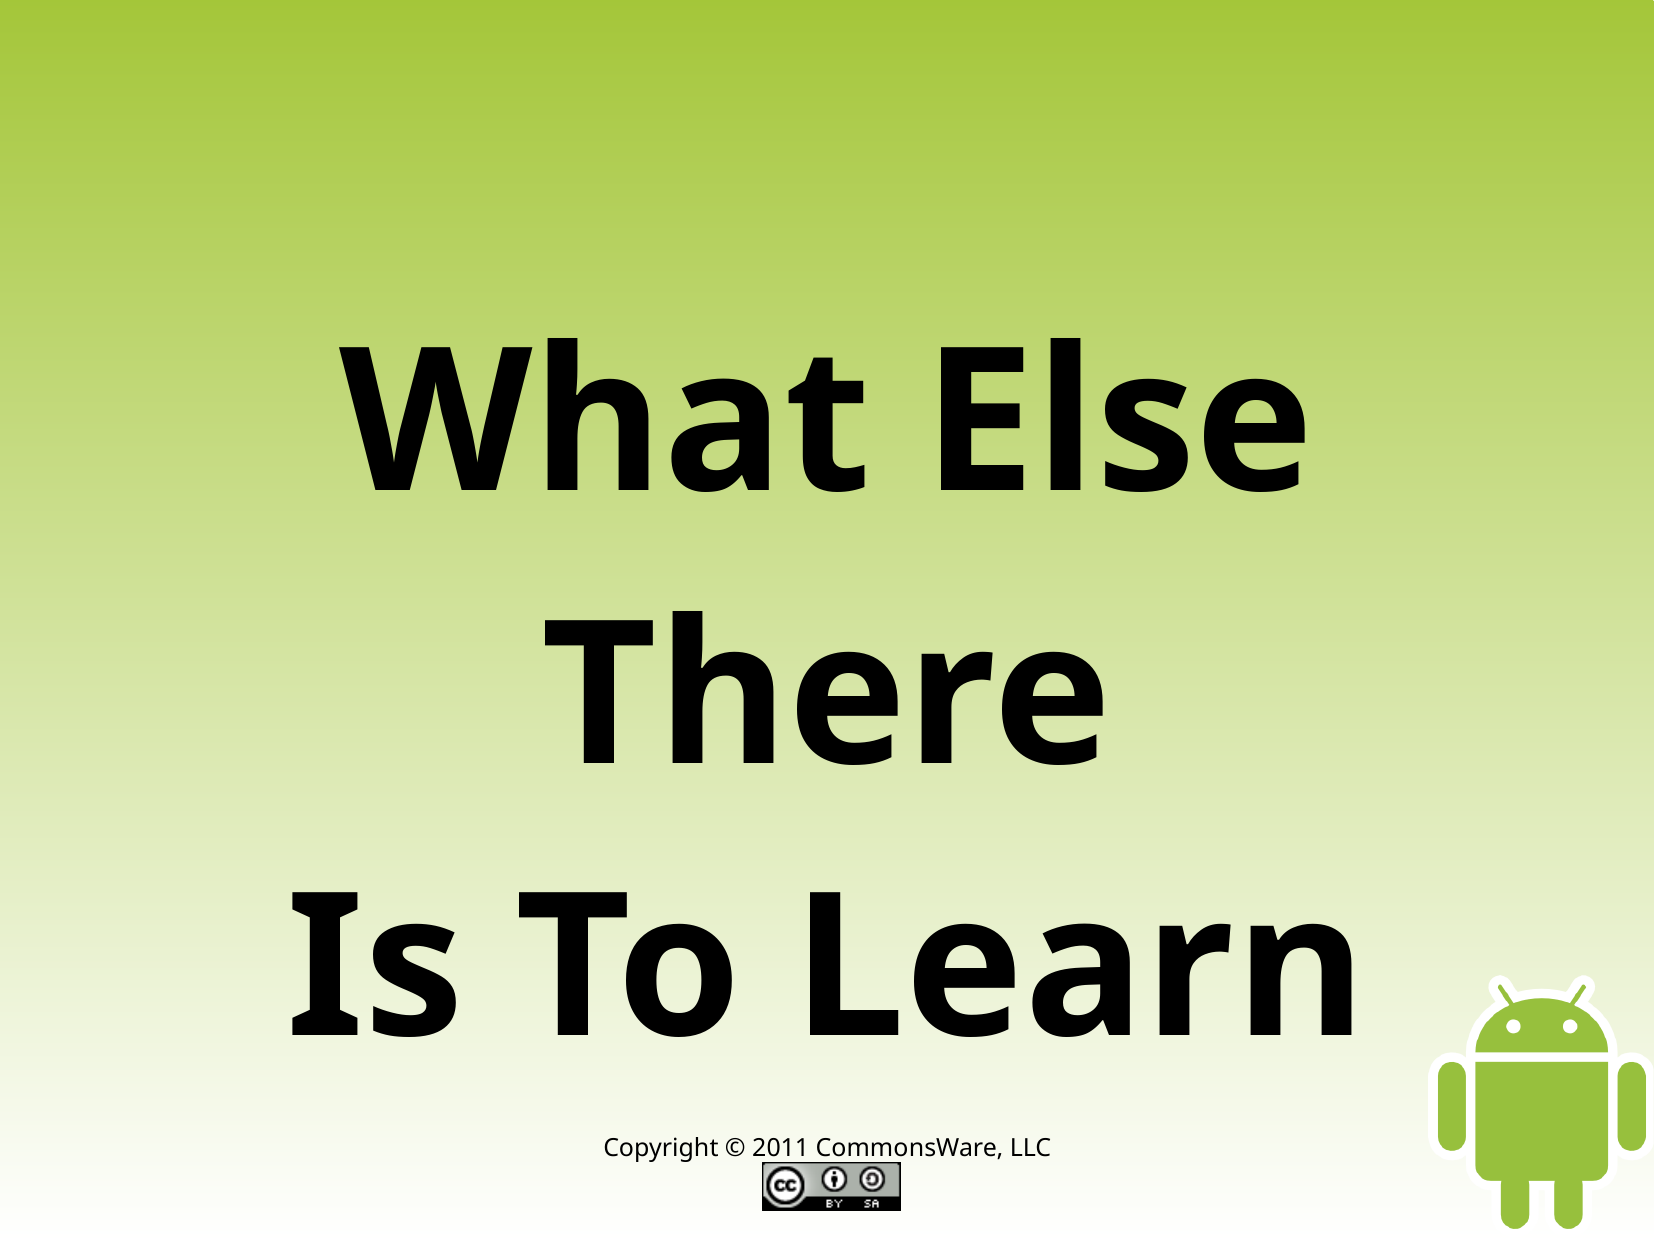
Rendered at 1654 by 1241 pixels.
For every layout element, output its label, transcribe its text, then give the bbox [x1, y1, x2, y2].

picture [762, 1162, 901, 1211]
subtitle What Else There Is To Learn [82, 262, 1571, 1109]
picture [1428, 975, 1654, 1238]
